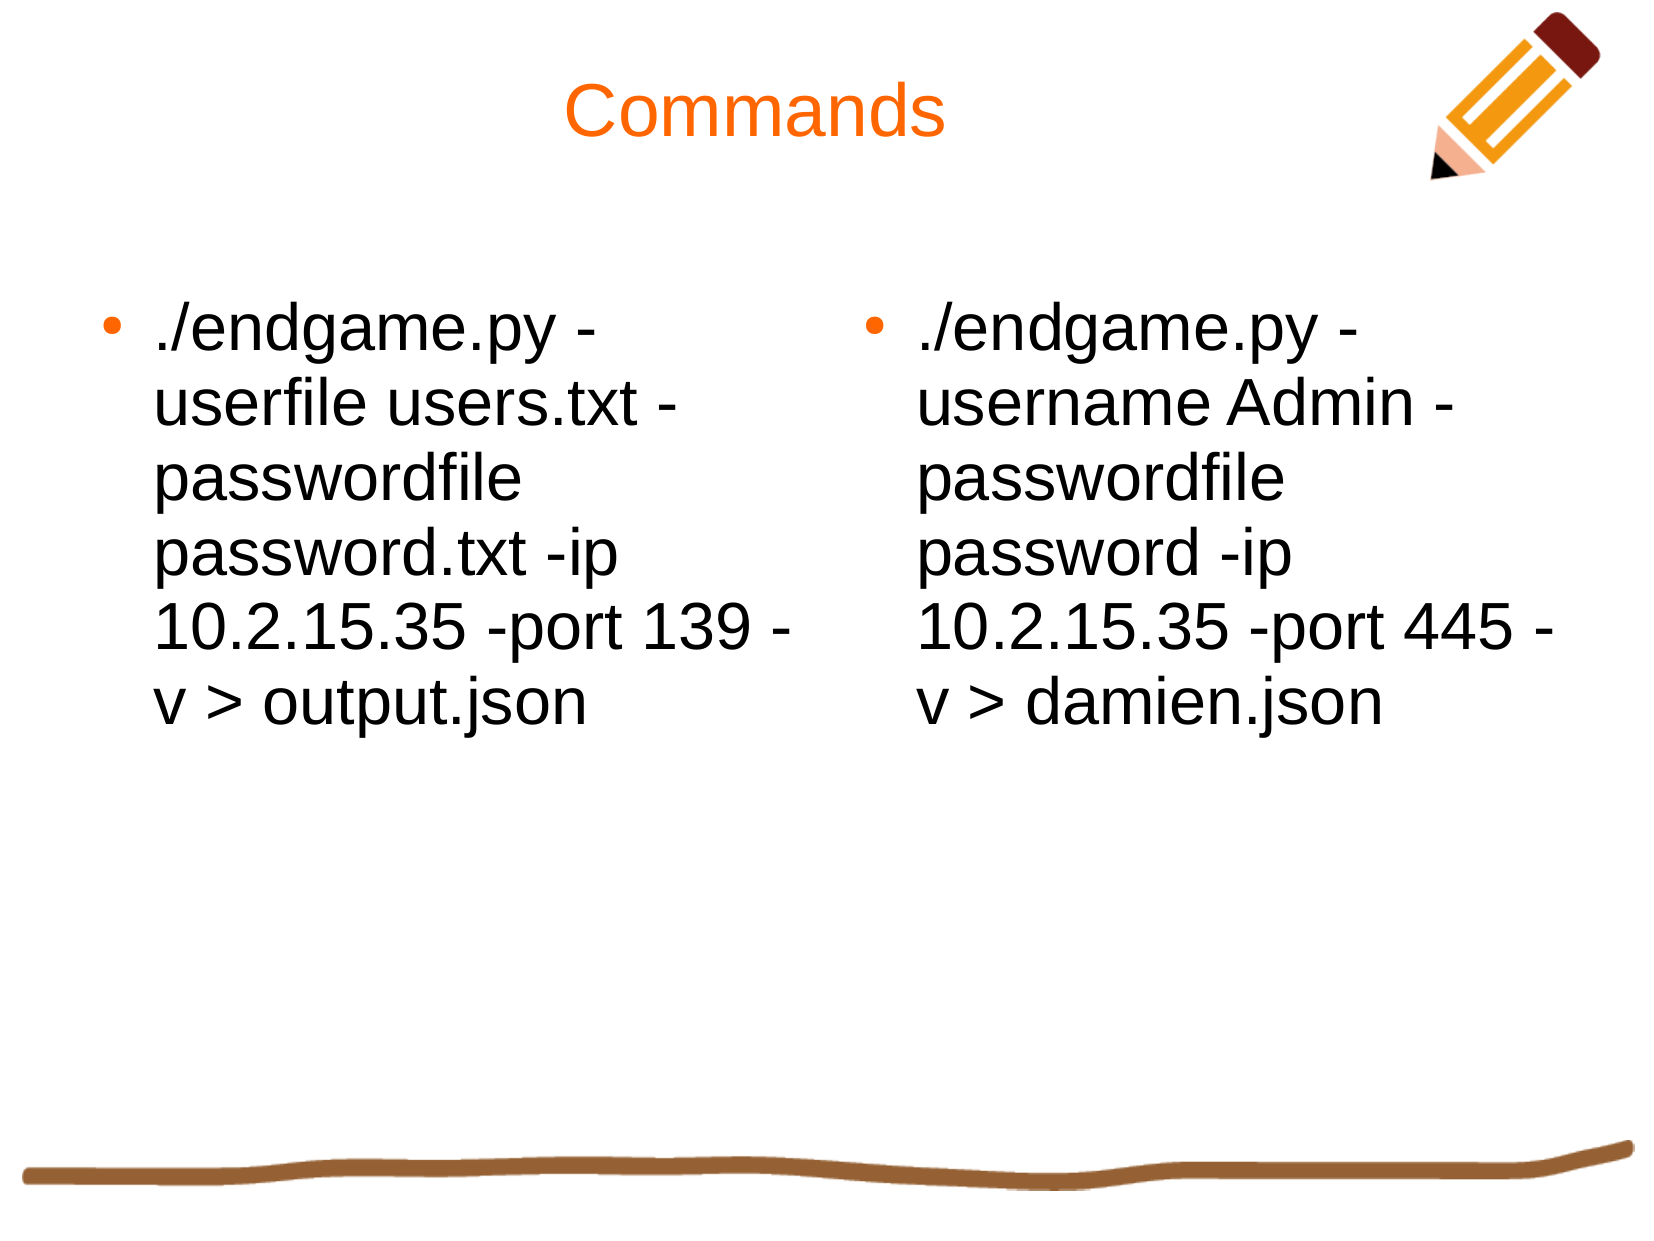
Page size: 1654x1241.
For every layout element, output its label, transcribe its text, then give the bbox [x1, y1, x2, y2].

list ./endgame.py -userfile users.txt -passwordfile password.txt -ip 10.2.15.35 -port 139 -v > output.json [82, 290, 809, 1122]
picture [22, 1140, 1635, 1191]
title Commands [82, 49, 1430, 172]
picture [1430, 12, 1601, 181]
list ./endgame.py -username Admin -passwordfile password -ip 10.2.15.35 -port 445 -v > damien.json [845, 290, 1572, 1122]
